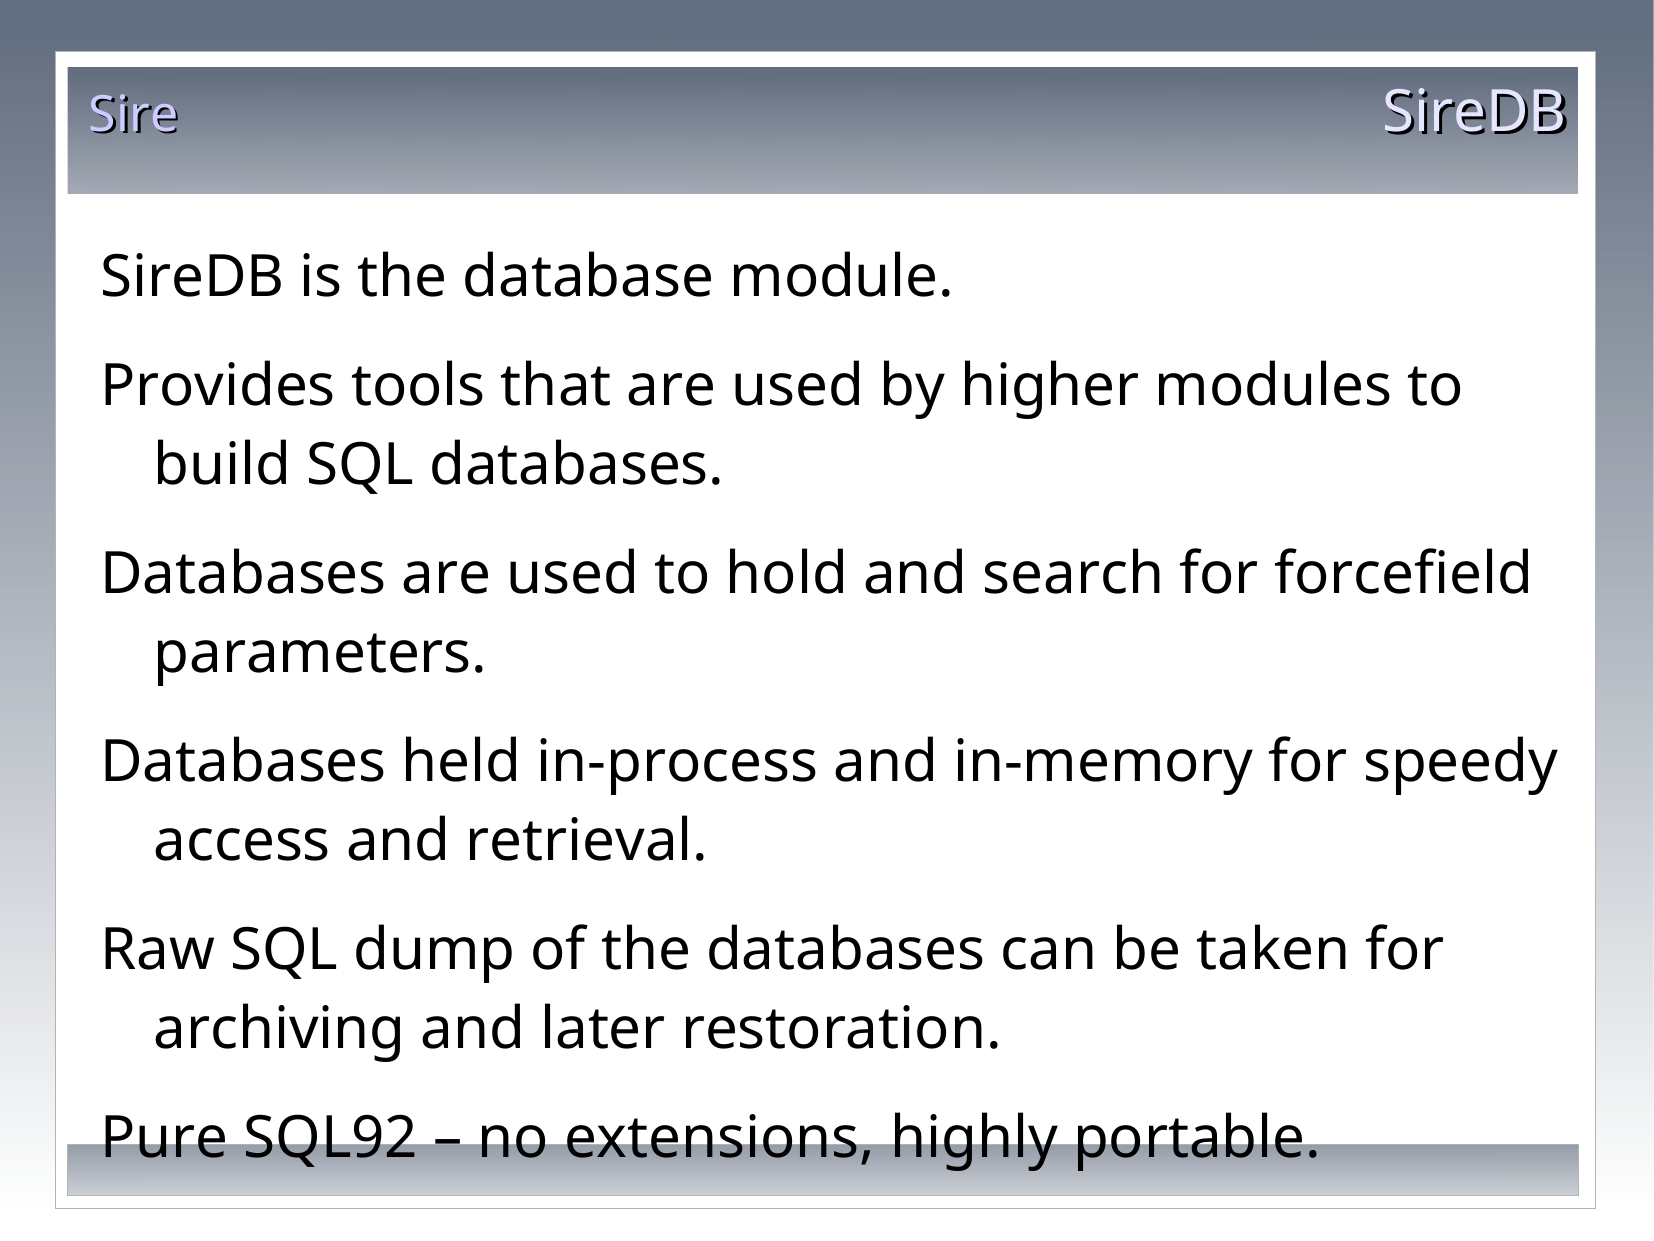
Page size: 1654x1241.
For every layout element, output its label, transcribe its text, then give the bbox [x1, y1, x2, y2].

list SireDB is the database module. Provides tools that are used by higher modules to build SQL databases. Databases are used to hold and search for forcefield parameters. Databases held in-process and in-memory for speedy access and retrieval. Raw SQL dump of the databases can be taken for archiving and later restoration. Pure SQL92 – no extensions, highly portable. [82, 234, 1571, 1119]
picture [0, 0, 1654, 1241]
title SireDB [567, 68, 1567, 196]
